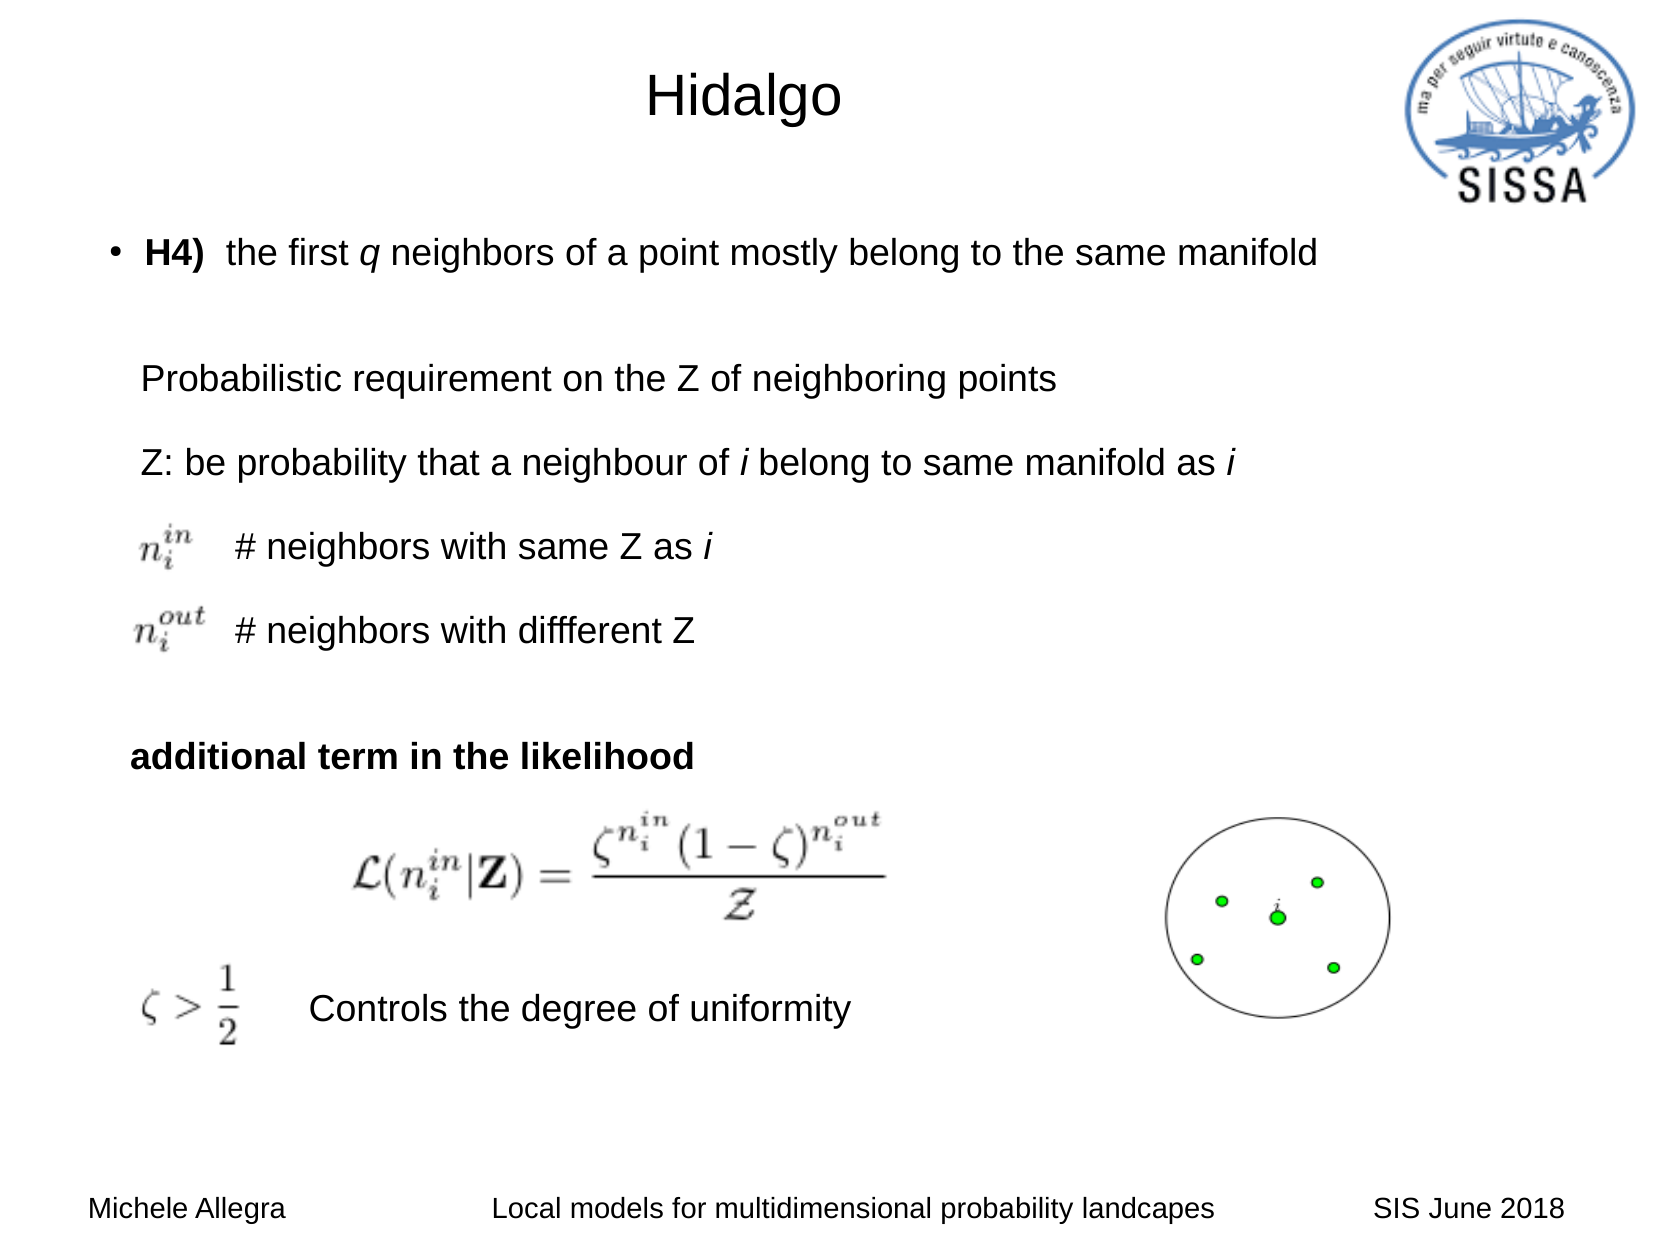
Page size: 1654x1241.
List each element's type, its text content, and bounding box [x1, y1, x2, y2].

picture [120, 513, 202, 583]
picture [1391, 16, 1652, 207]
picture [315, 780, 924, 945]
picture [1121, 785, 1430, 1047]
picture [125, 598, 219, 668]
title Michele Allegra Local models for multidimensional probability landcapes SIS June 2018 [82, 1171, 1571, 1241]
subtitle [82, 198, 1571, 1111]
text_box H4) the first q neighbors of a point mostly belong to the same manifold Probabilistic requirement on the Z of neighboring points Ζ: be probability that a neighbour of i belong to same manifold as i # neighbors with same Z as i # neighbors with diffferent Z additional term in the likelihood Controls the degree of uniformity [94, 224, 1394, 1121]
picture [111, 957, 272, 1058]
title Hidalgo [118, 44, 1371, 147]
